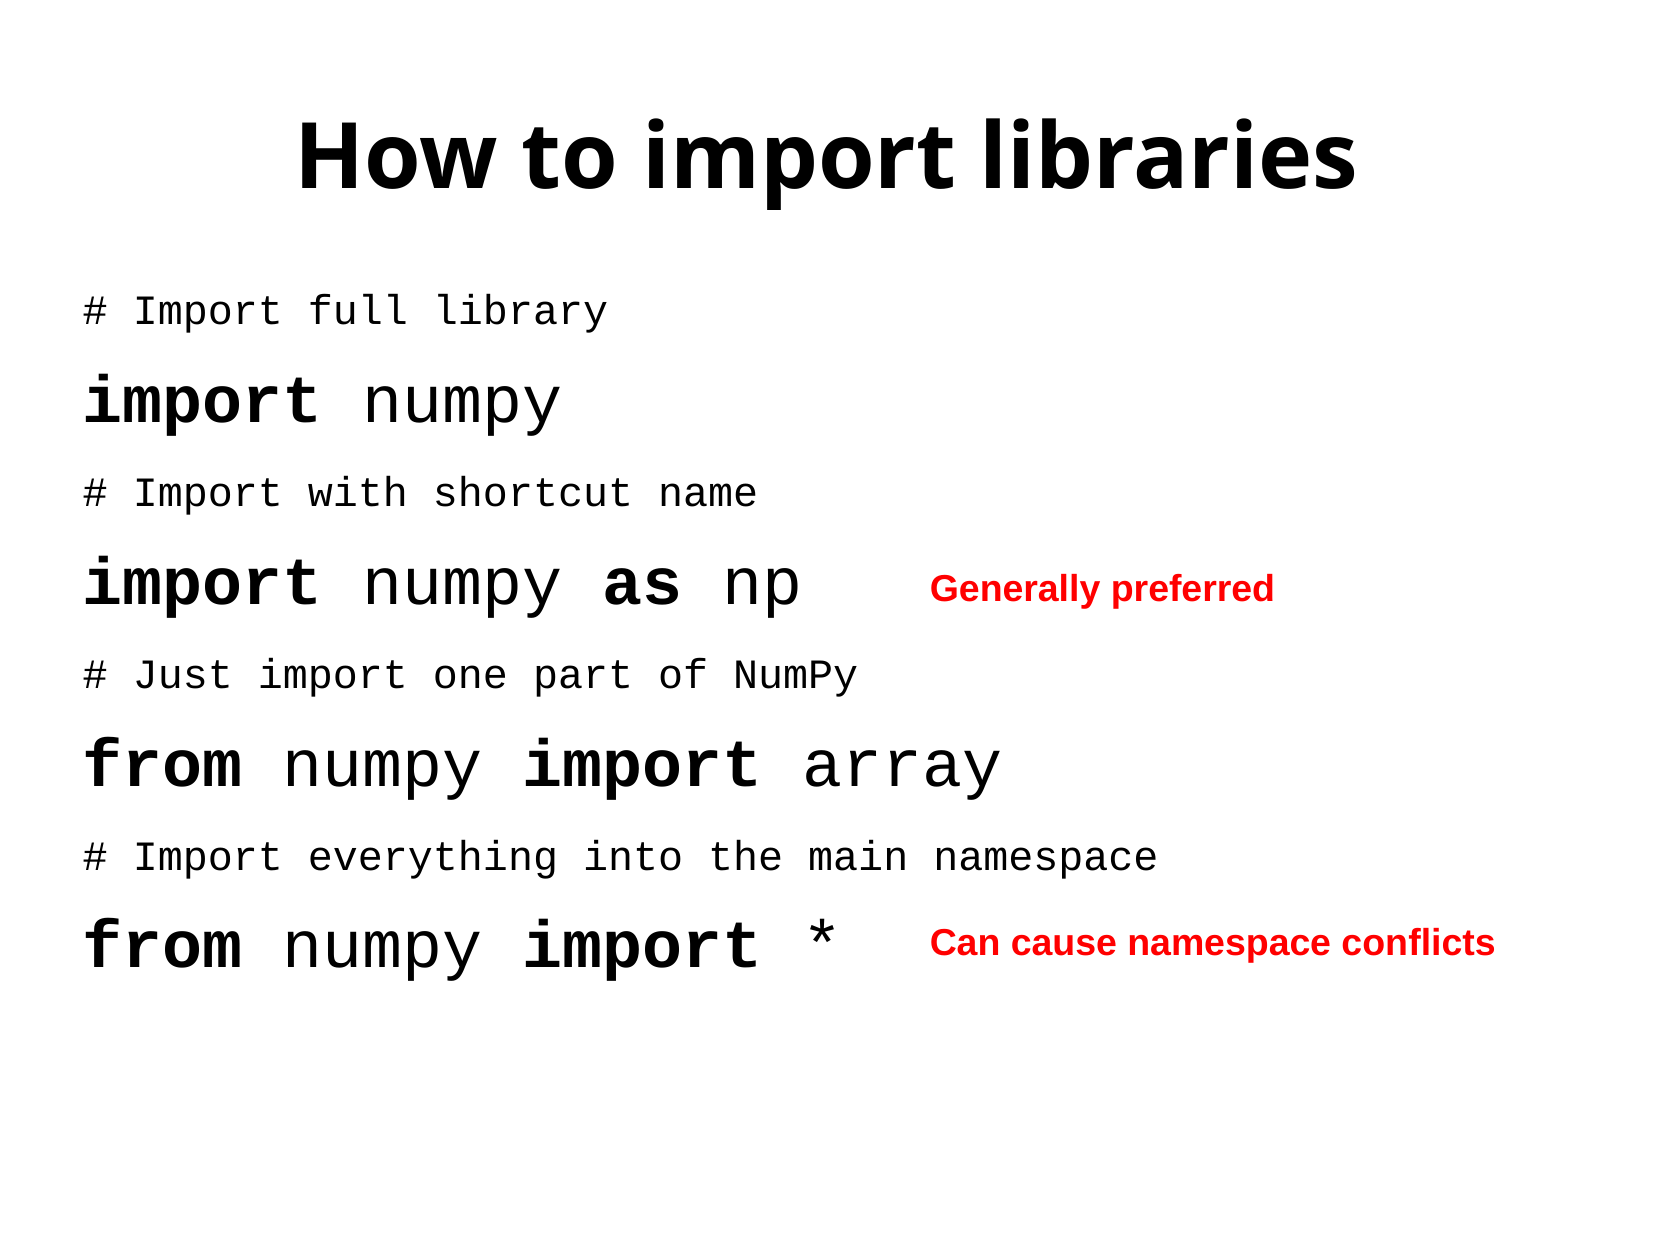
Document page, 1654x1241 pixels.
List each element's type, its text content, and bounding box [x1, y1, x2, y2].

list # Import full library import numpy # Import with shortcut name import numpy as np # Just import one part of NumPy from numpy import array # Import everything into the main namespace from numpy import * [82, 290, 1571, 1010]
title How to import libraries [82, 49, 1571, 257]
text_box Can cause namespace conflicts [915, 914, 1511, 972]
text_box Generally preferred [915, 560, 1291, 618]
